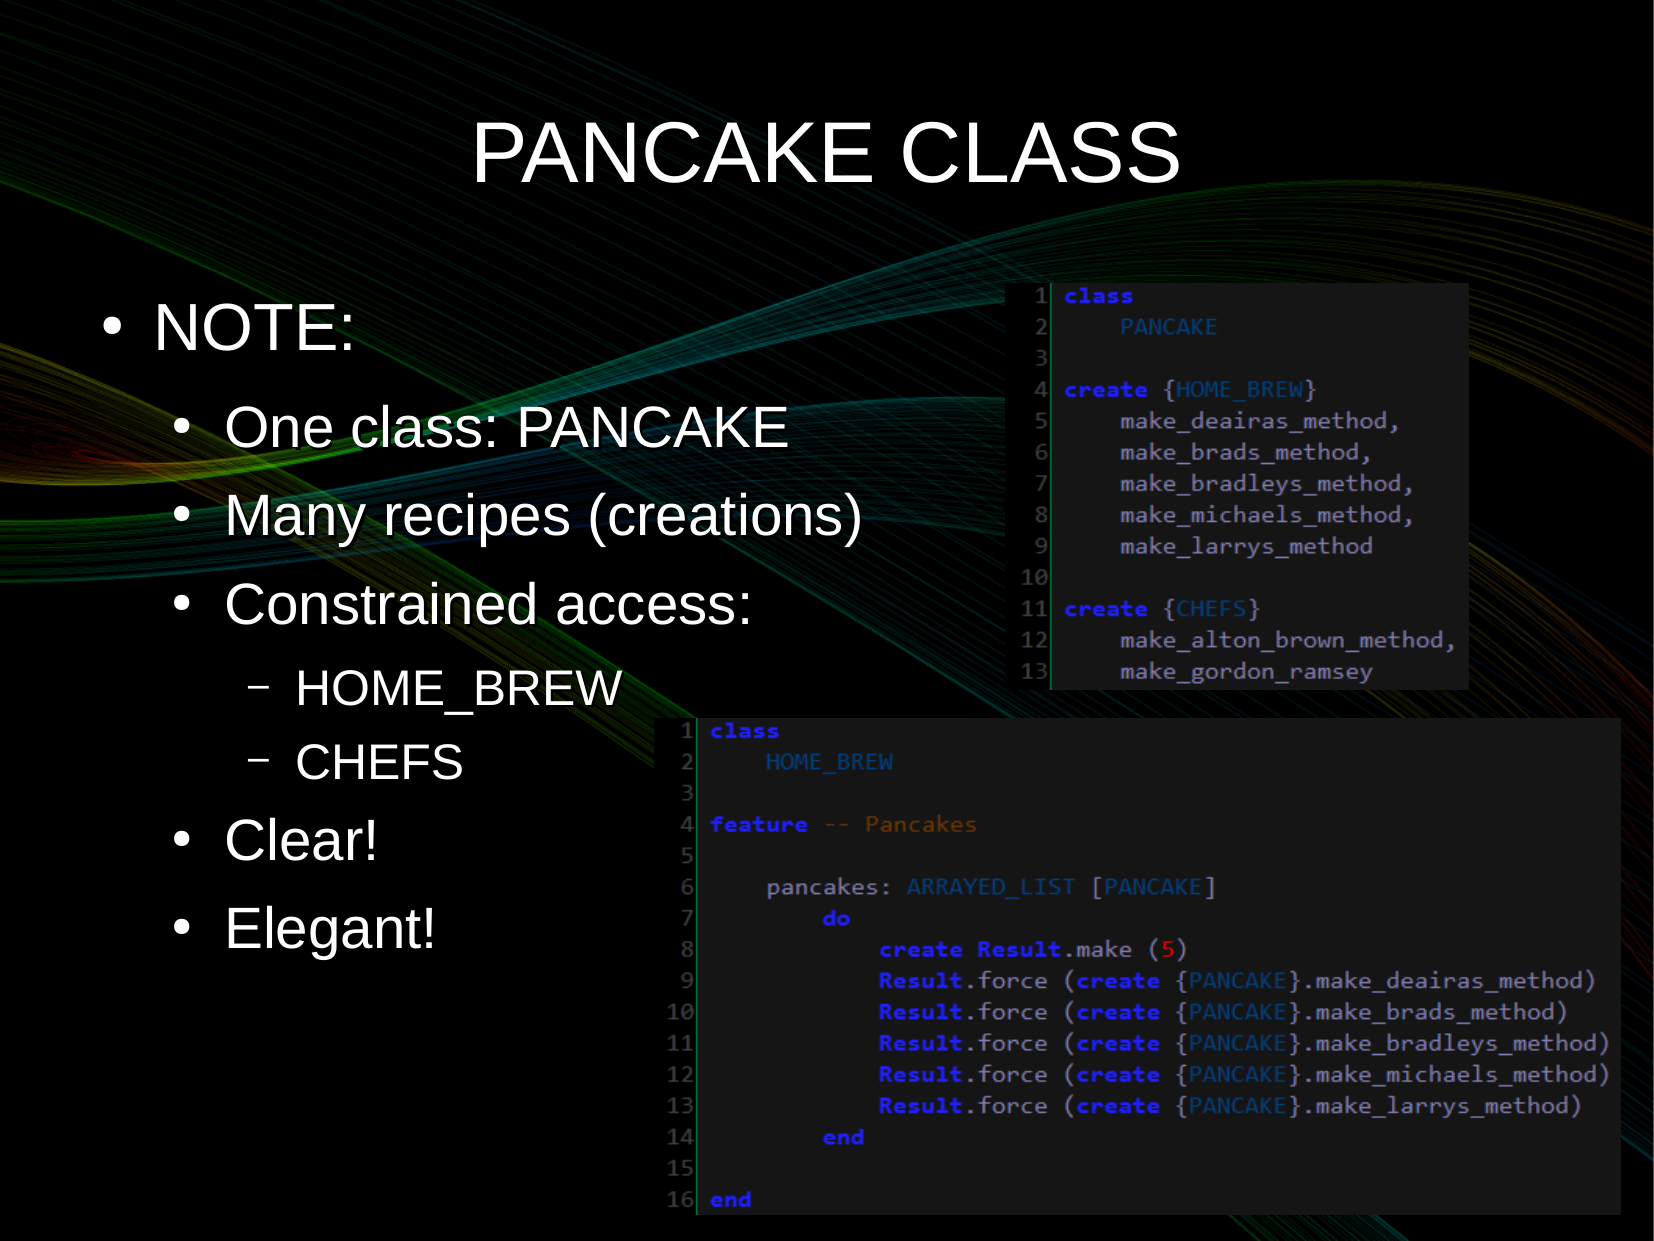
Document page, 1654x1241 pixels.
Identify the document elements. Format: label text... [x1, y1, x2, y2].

picture [0, 0, 1654, 1241]
list NOTE: One class: PANCAKE Many recipes (creations) Constrained access: HOME_BREW CHEFS Clear! Elegant! [82, 290, 1571, 1010]
title PANCAKE CLASS [82, 49, 1571, 257]
